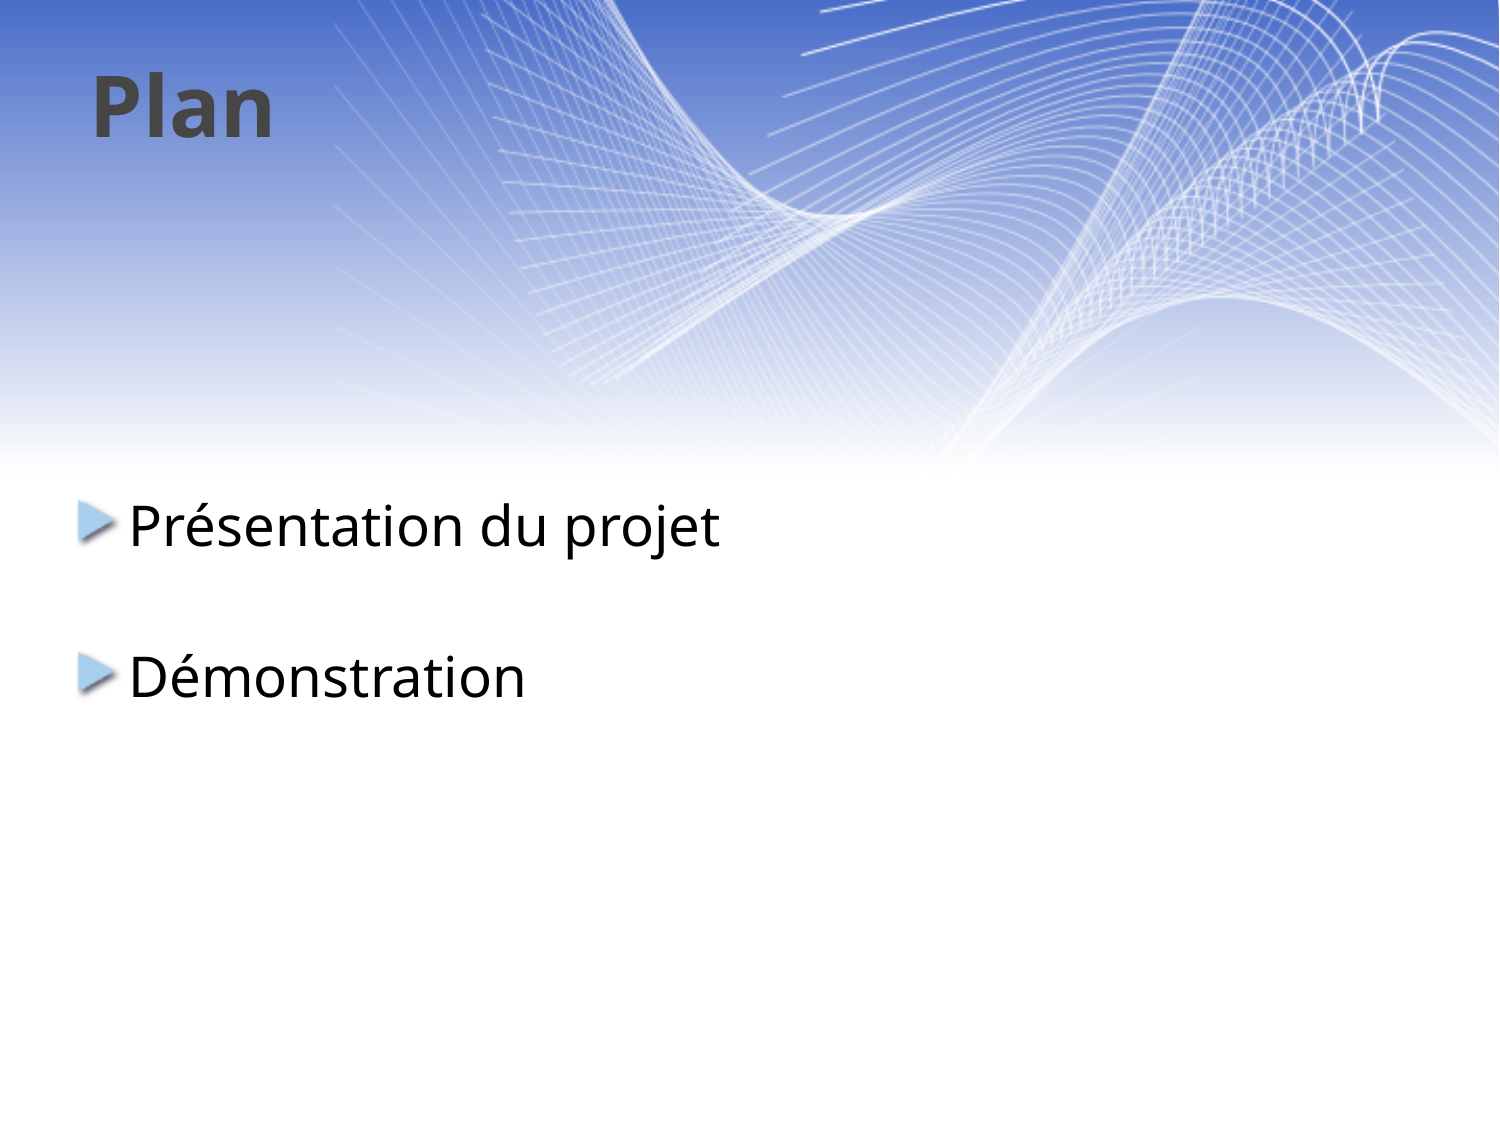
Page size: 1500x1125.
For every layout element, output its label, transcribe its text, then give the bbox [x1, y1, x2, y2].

picture [334, 0, 1500, 1021]
title Plan [75, 45, 1425, 233]
list Présentation du projet Démonstration [43, 482, 1394, 991]
